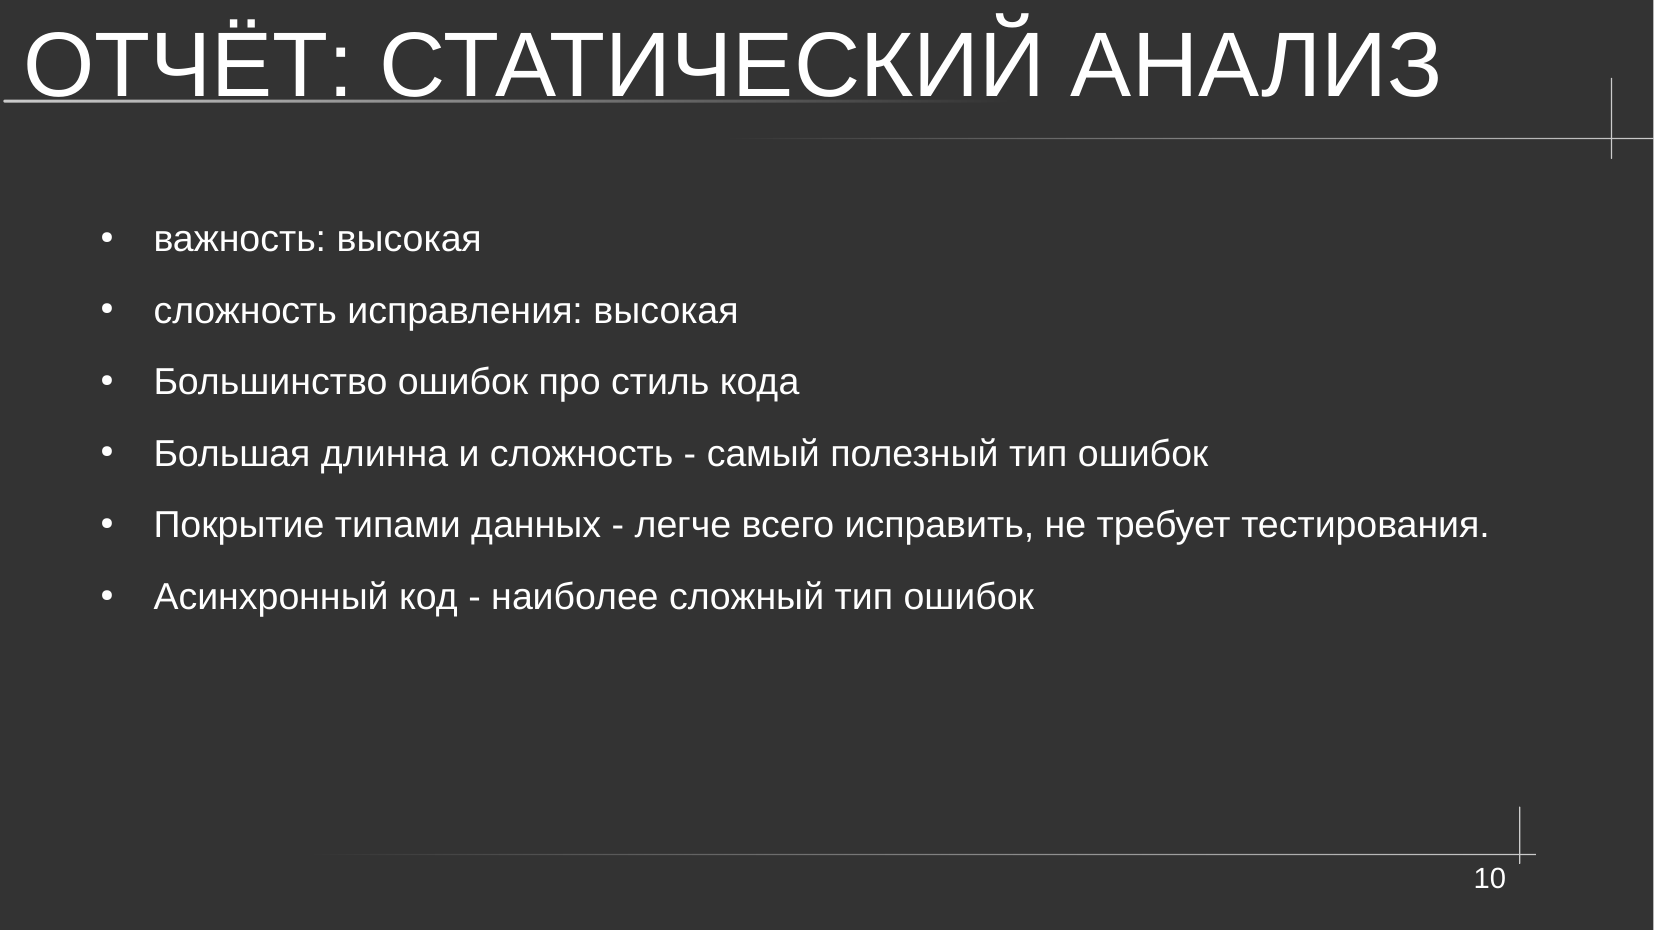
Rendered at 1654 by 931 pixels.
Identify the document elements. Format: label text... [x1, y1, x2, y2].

list важность: высокая сложность исправления: высокая Большинство ошибок про стиль кода Большая длинна и сложность - самый полезный тип ошибок Покрытие типами данных - легче всего исправить, не требует тестирования. Асинхронный код - наиболее сложный тип ошибок [82, 217, 1571, 758]
title ОТЧЁТ: СТАТИЧЕСКИЙ АНАЛИЗ [23, 11, 1589, 119]
